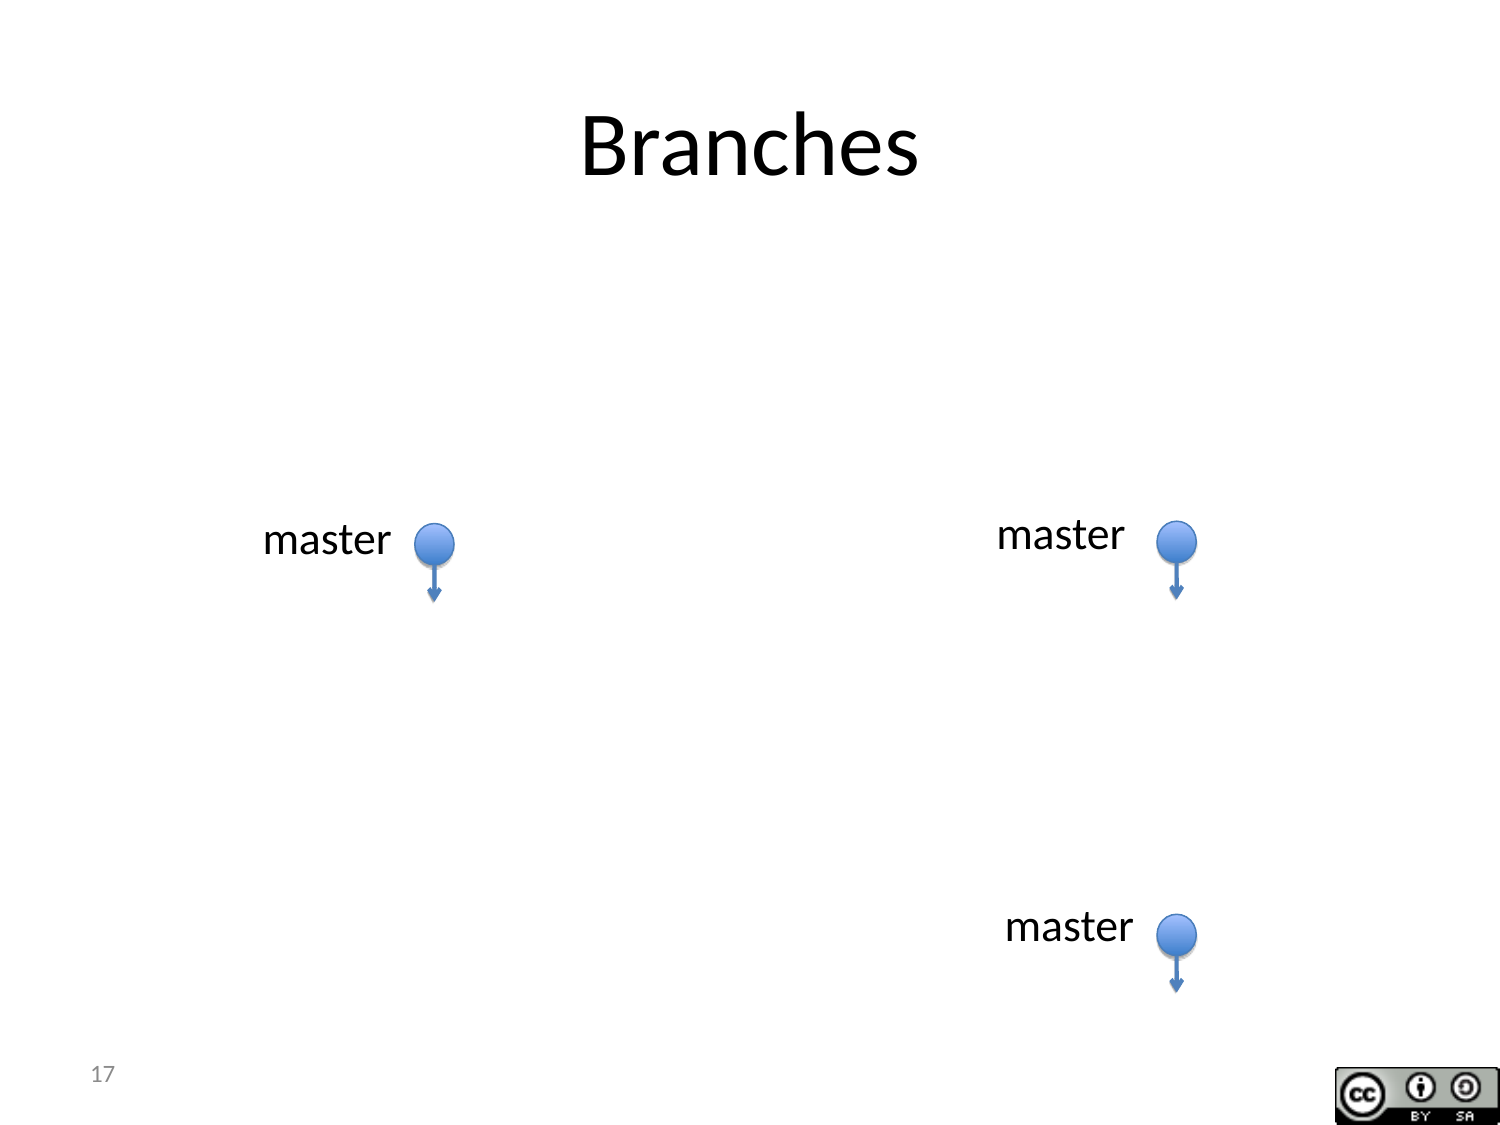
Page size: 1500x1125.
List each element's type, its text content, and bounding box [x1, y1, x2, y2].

slide_number <number> [75, 1042, 425, 1103]
text_box master [231, 501, 424, 572]
title Branches [75, 45, 1425, 233]
text_box master [973, 888, 1166, 959]
picture [1335, 1067, 1500, 1125]
text_box [1166, 914, 1197, 956]
text_box [1158, 521, 1197, 563]
text_box master [965, 496, 1158, 566]
text_box [414, 523, 455, 565]
